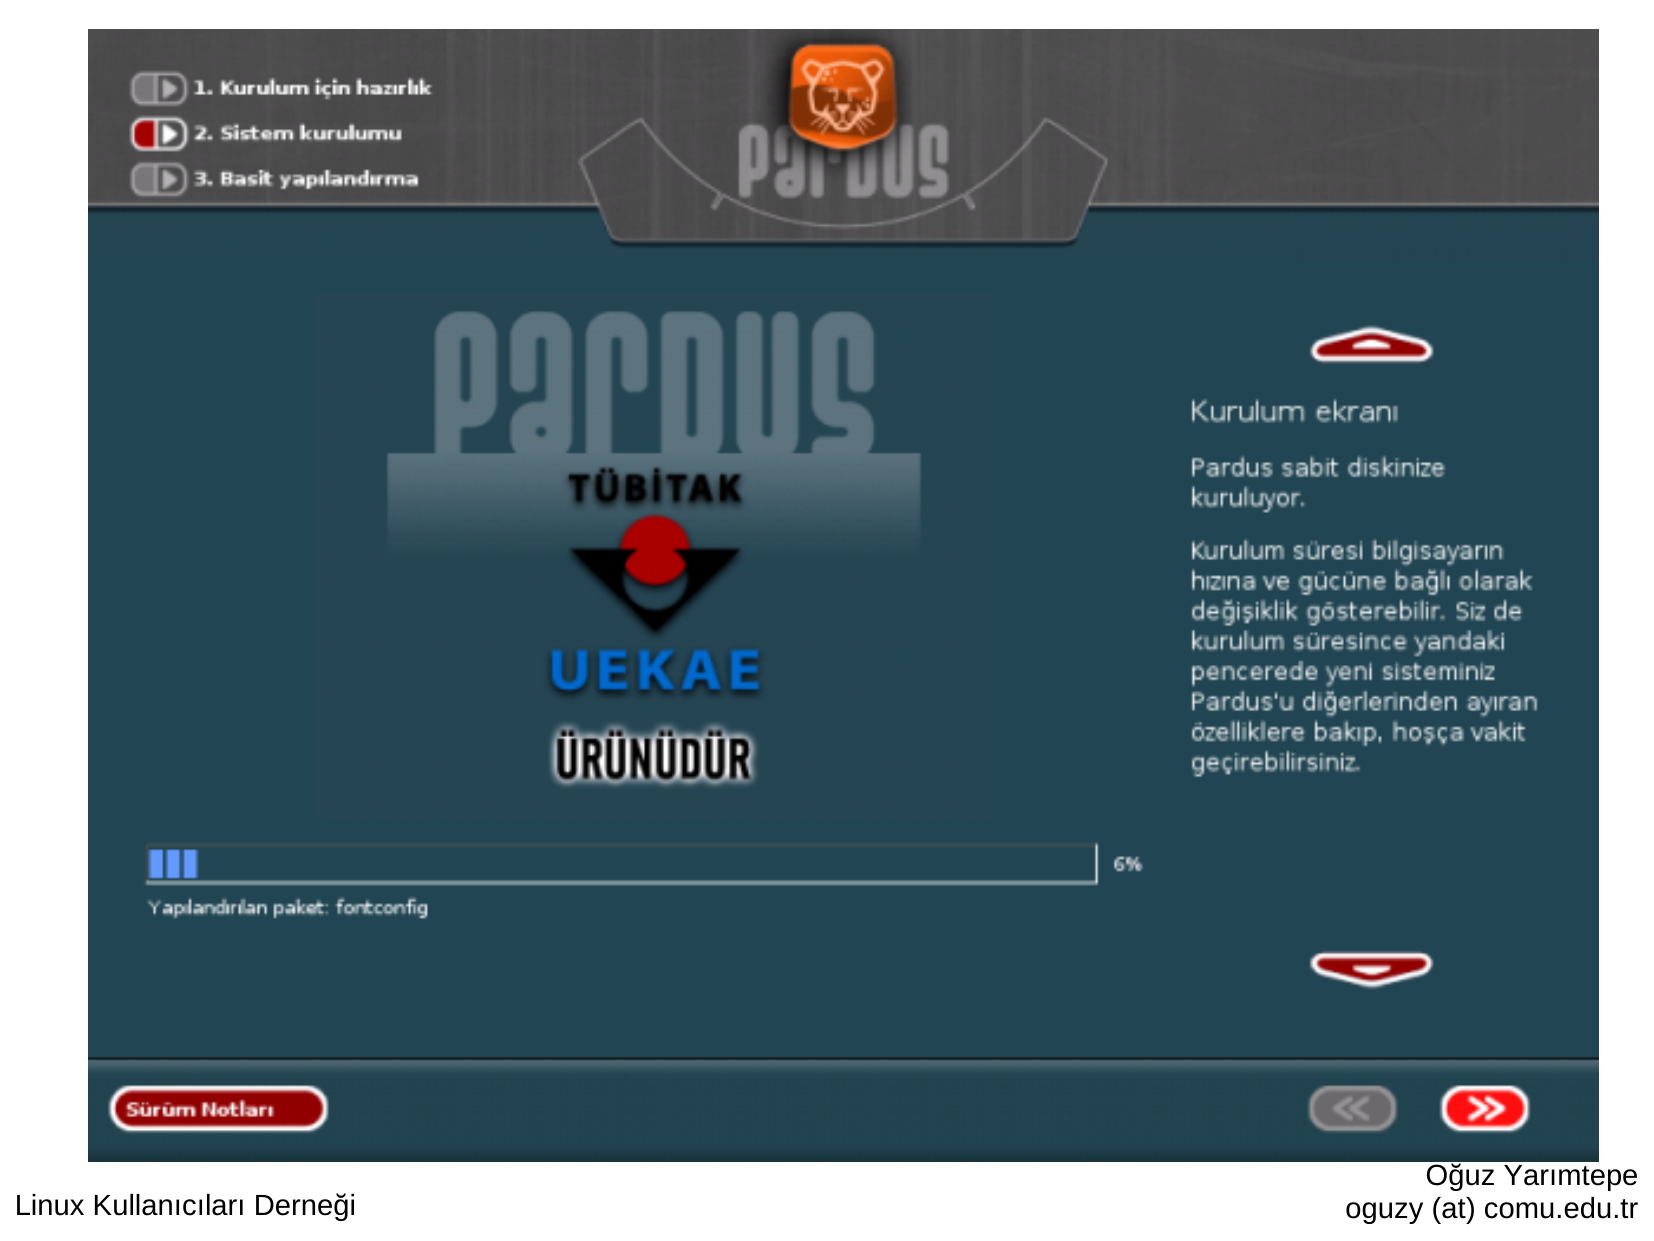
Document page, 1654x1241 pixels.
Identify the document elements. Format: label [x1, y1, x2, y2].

picture [88, 29, 1599, 1162]
